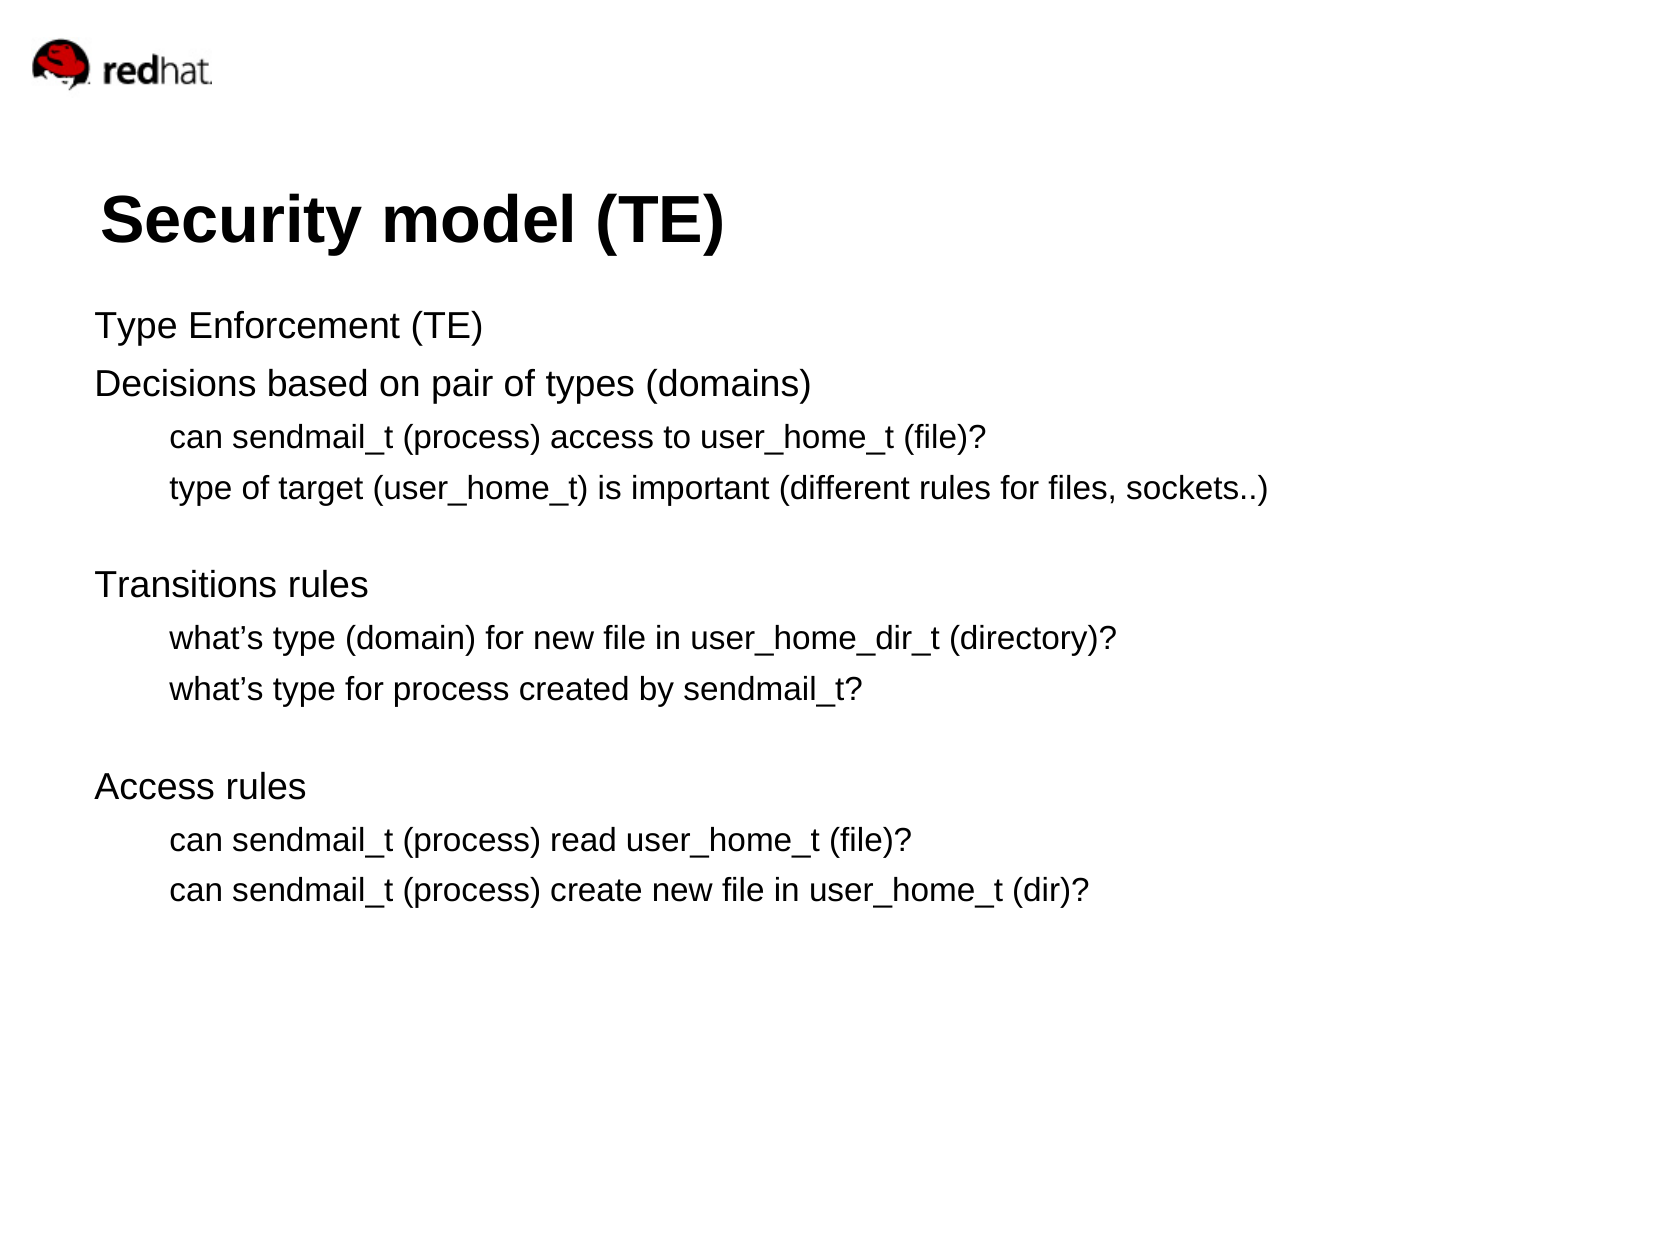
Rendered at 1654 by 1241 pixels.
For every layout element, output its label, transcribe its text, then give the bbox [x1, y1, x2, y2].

title Security model (TE) [100, 164, 1506, 275]
picture [31, 37, 212, 98]
list Type Enforcement (TE) Decisions based on pair of types (domains) can sendmail_t (process) access to user_home_t (file)? type of target (user_home_t) is important (different rules for files, sockets..) Transitions rules what’s type (domain) for new file in user_home_dir_t (directory)? what’s type for process created by sendmail_t? Access rules can sendmail_t (process) read user_home_t (file)? can sendmail_t (process) create new file in user_home_t (dir)? [94, 304, 1500, 1174]
